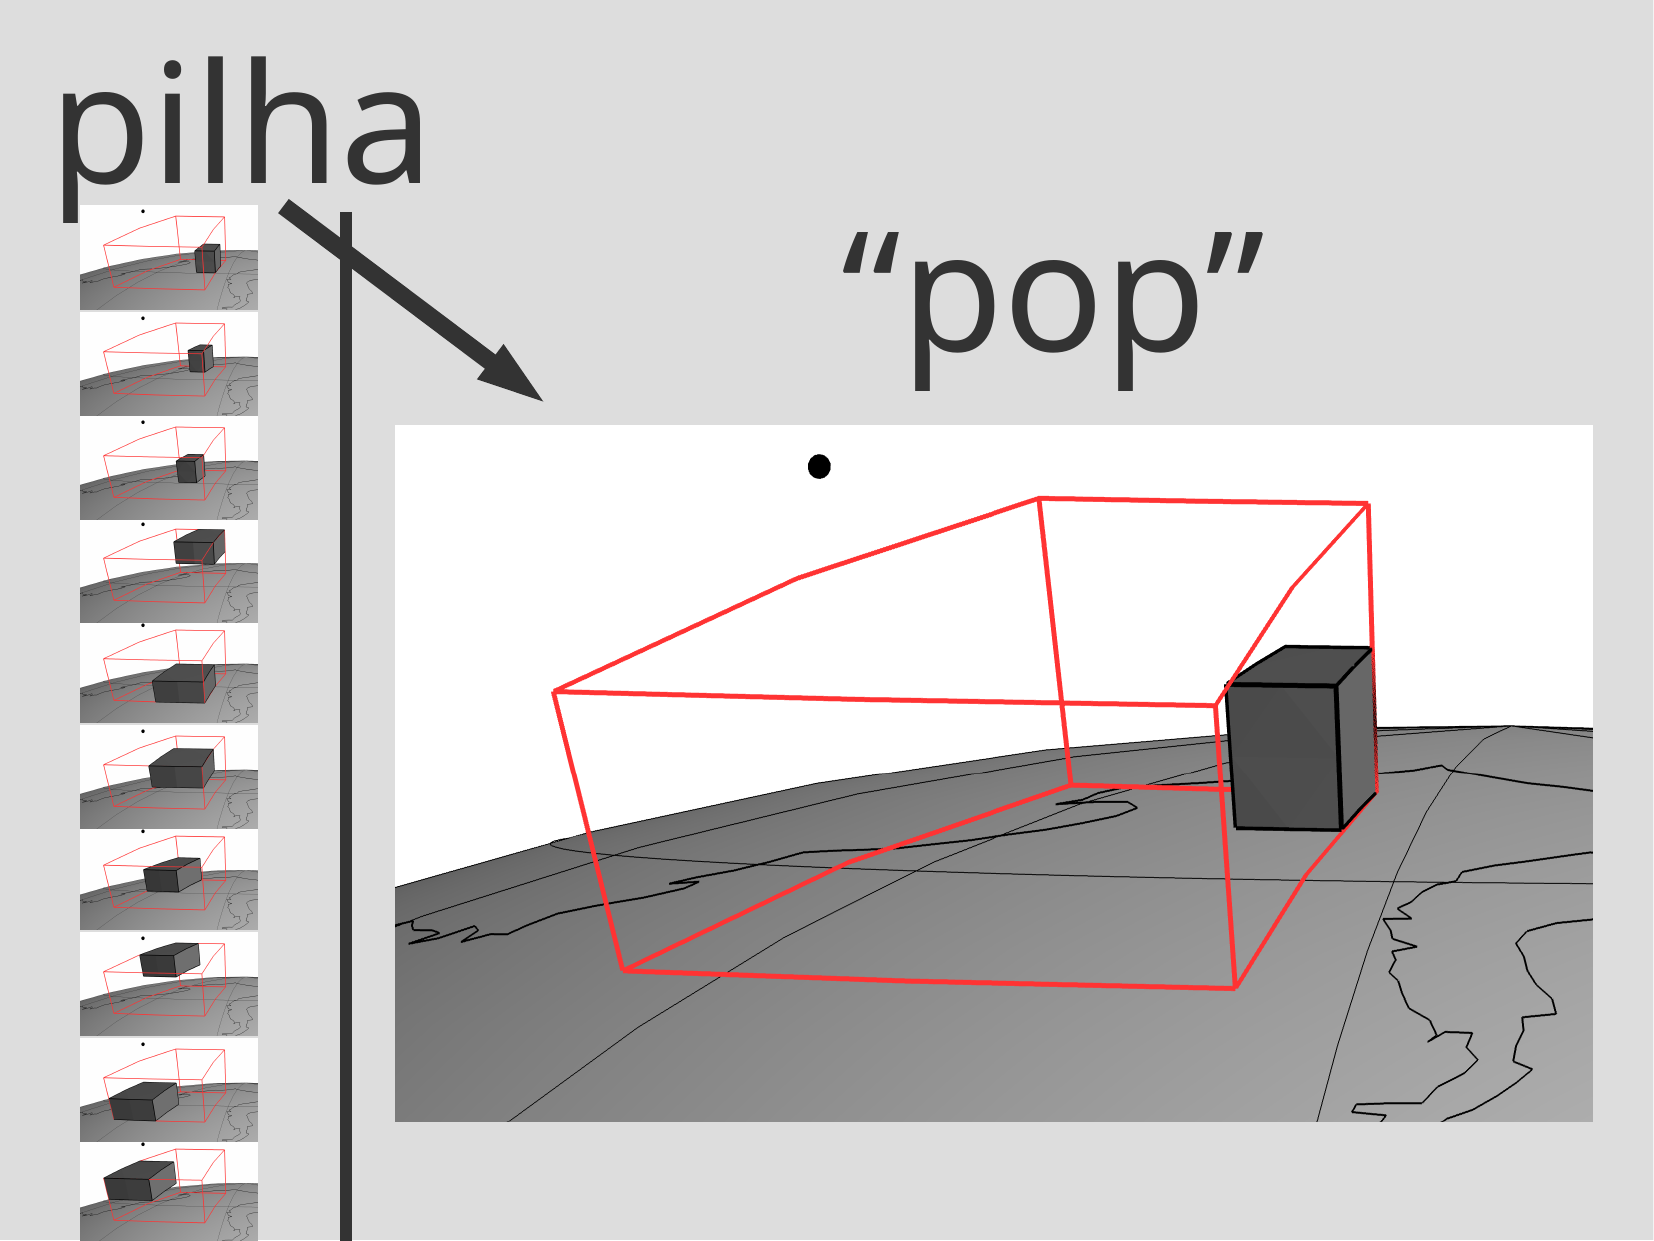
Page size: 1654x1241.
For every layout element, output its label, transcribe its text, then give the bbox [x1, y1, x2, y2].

picture [80, 1038, 258, 1241]
picture [80, 725, 258, 930]
picture [80, 932, 258, 1036]
text_box pilha [34, 0, 323, 207]
picture [80, 205, 258, 310]
text_box “pop” [826, 165, 1138, 374]
picture [395, 425, 1593, 1122]
picture [80, 312, 258, 723]
